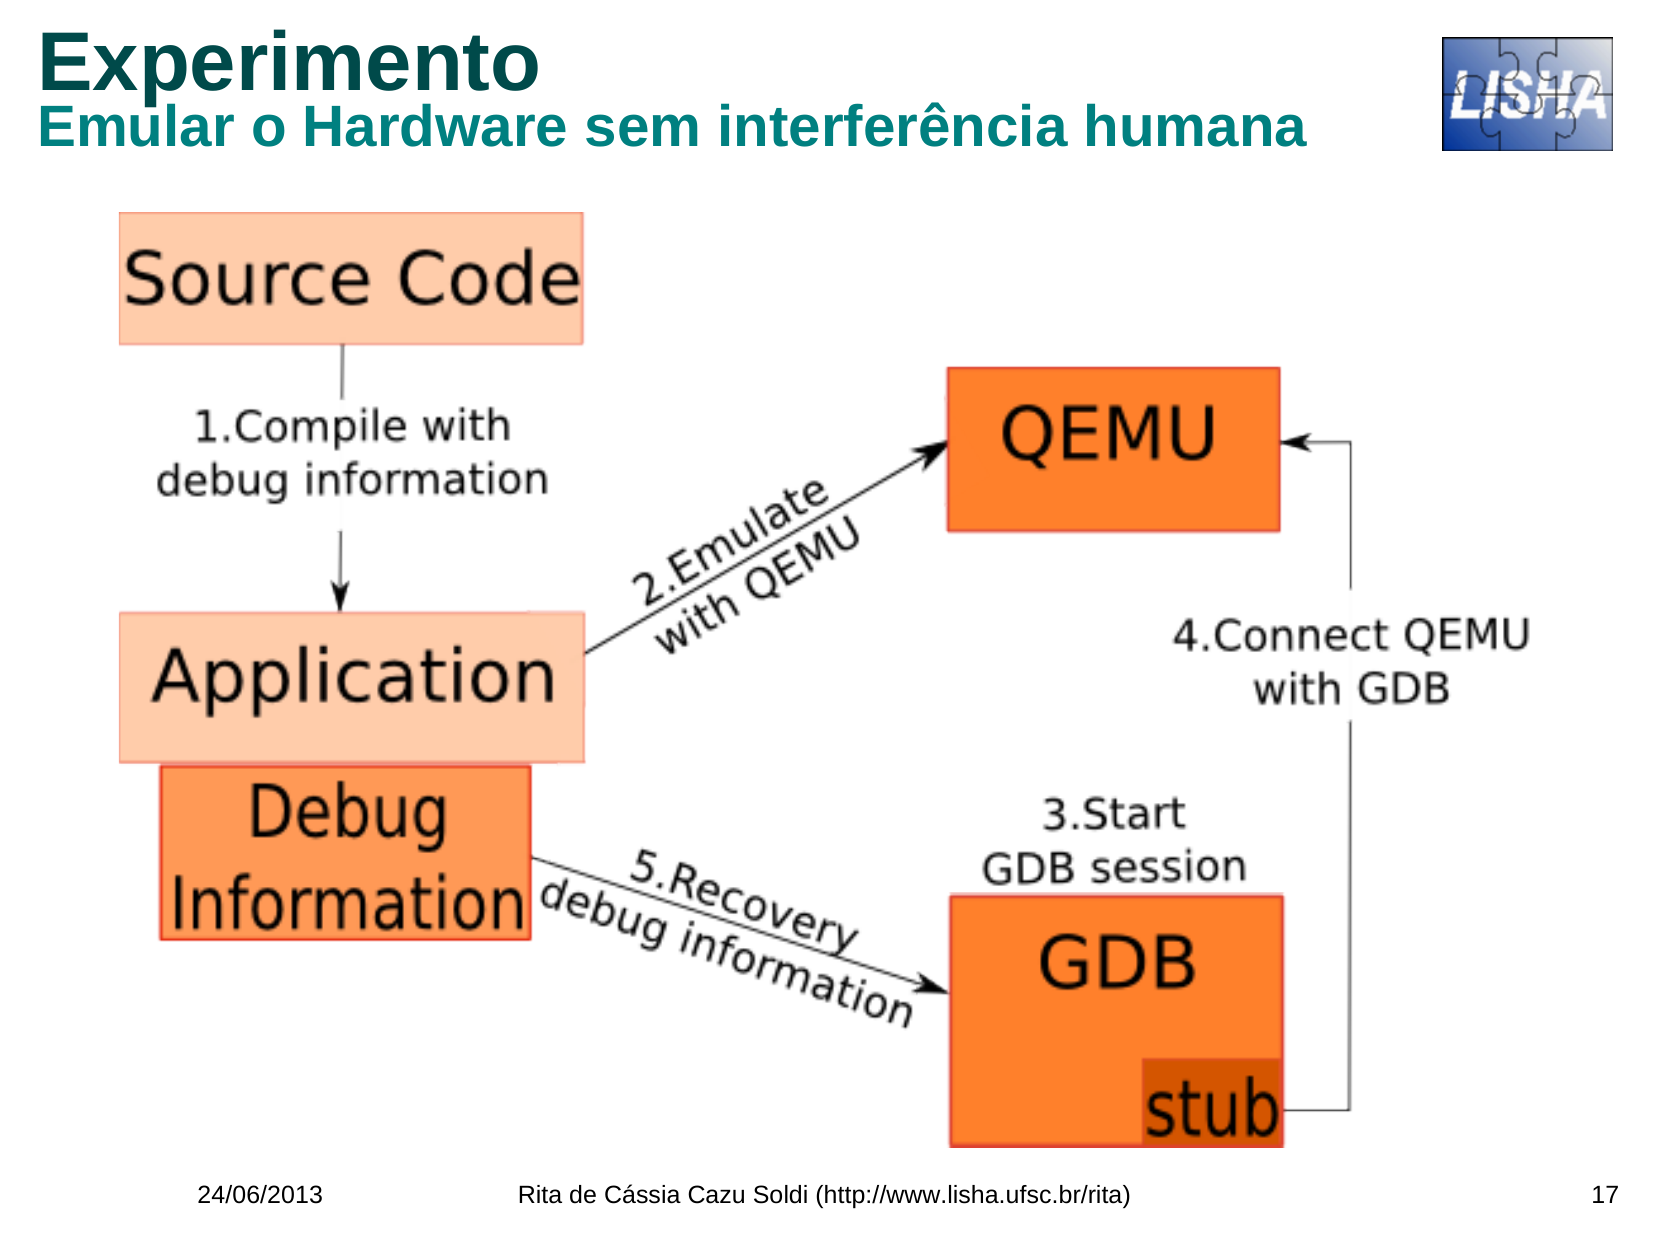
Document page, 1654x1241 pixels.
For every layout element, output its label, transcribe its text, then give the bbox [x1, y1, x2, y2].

picture [1442, 37, 1613, 151]
title Experimento Emular o Hardware sem interferência humana [37, 9, 1426, 178]
picture [118, 212, 1535, 1148]
